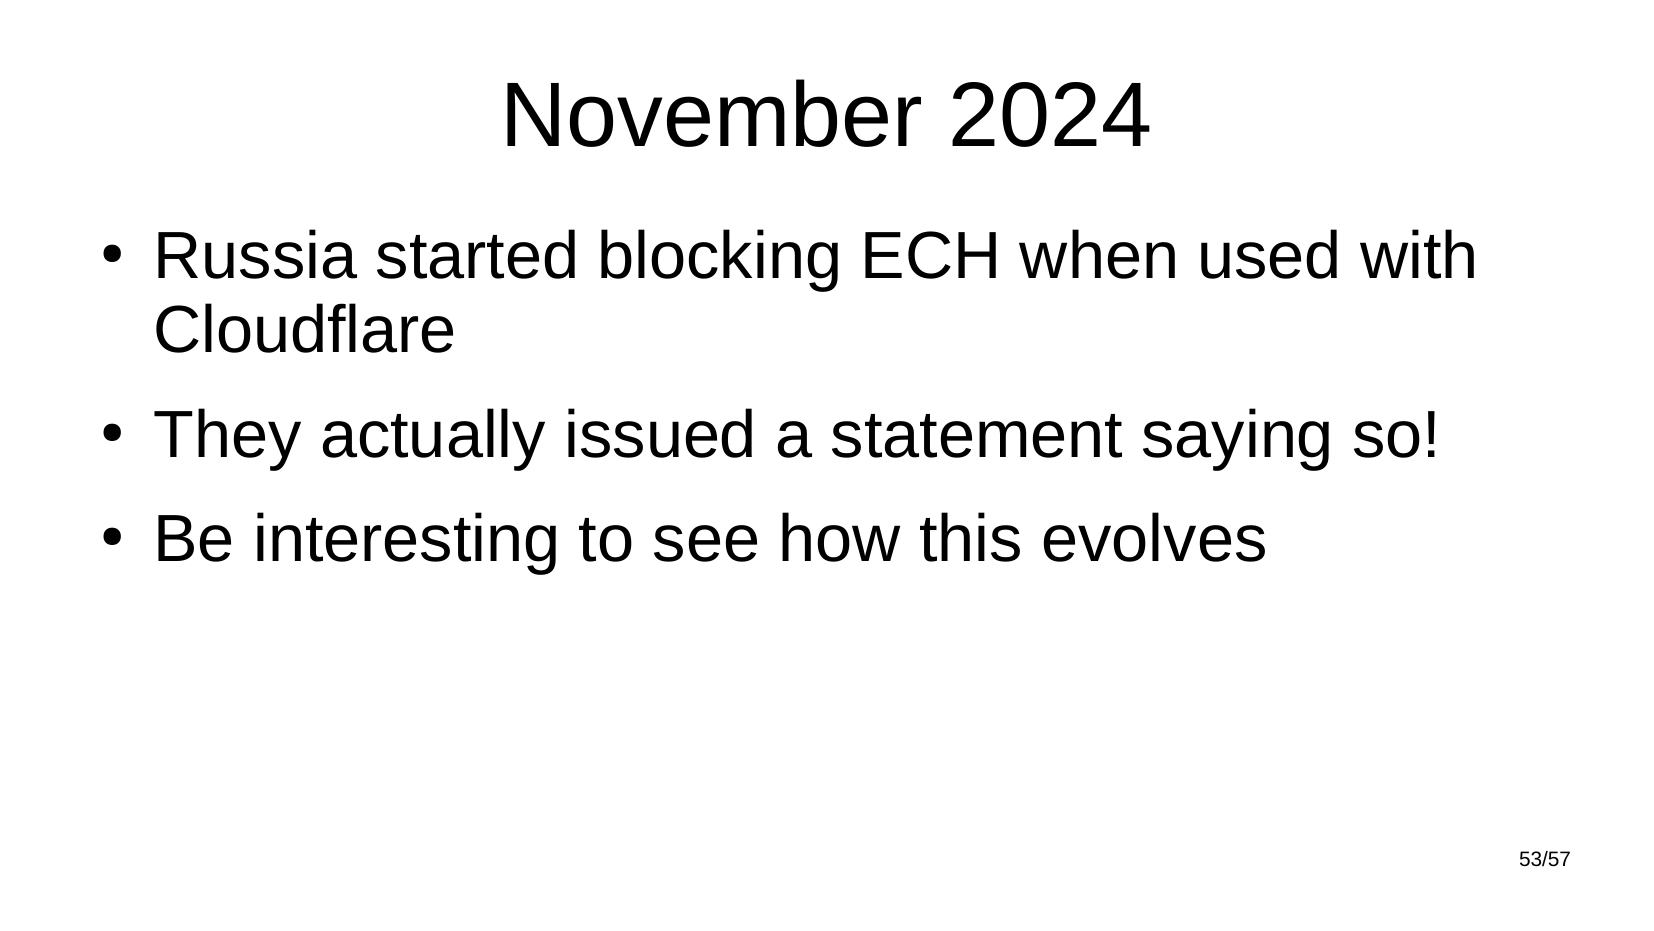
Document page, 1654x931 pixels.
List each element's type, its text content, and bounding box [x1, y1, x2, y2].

list Russia started blocking ECH when used with Cloudflare They actually issued a statement saying so! Be interesting to see how this evolves [82, 217, 1571, 758]
title November 2024 [82, 37, 1571, 193]
